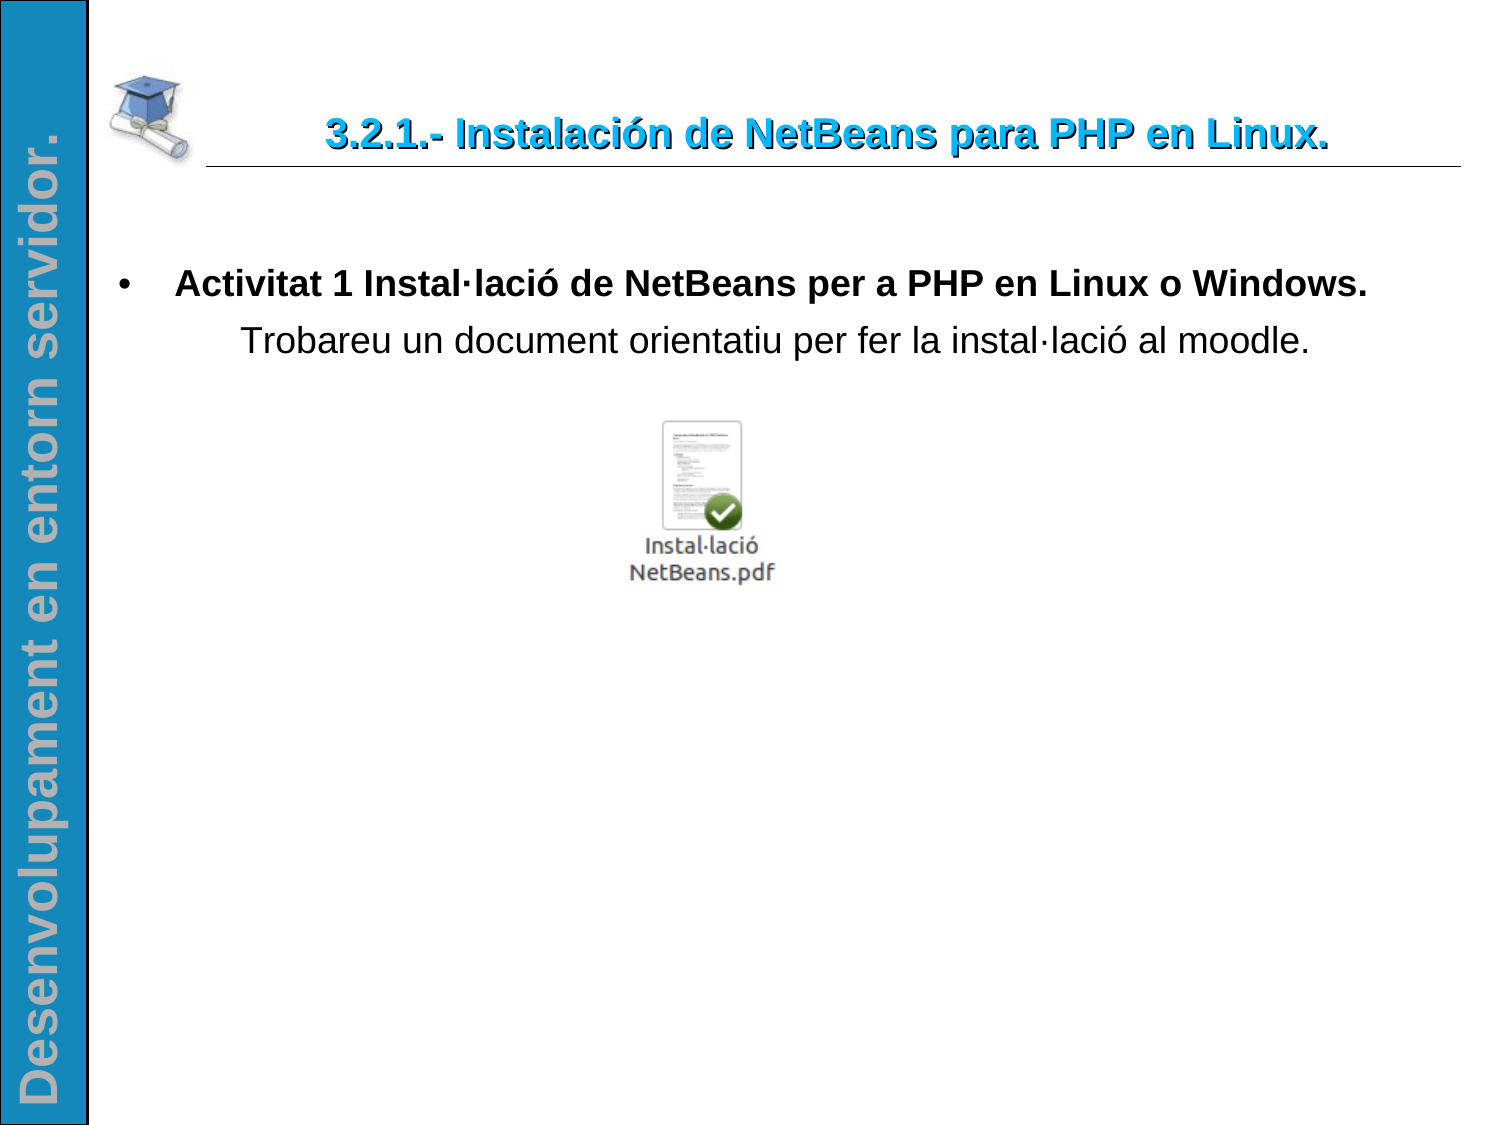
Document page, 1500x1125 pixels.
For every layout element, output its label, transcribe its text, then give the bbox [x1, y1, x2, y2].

title 3.2.1.- Instalación de NetBeans para PHP en Linux. [206, 88, 1447, 178]
list Activitat 1 Instal·lació de NetBeans per a PHP en Linux o Windows. Trobareu un document orientatiu per fer la instal·lació al moodle. [118, 262, 1477, 1006]
picture [93, 61, 206, 174]
picture [620, 413, 791, 601]
